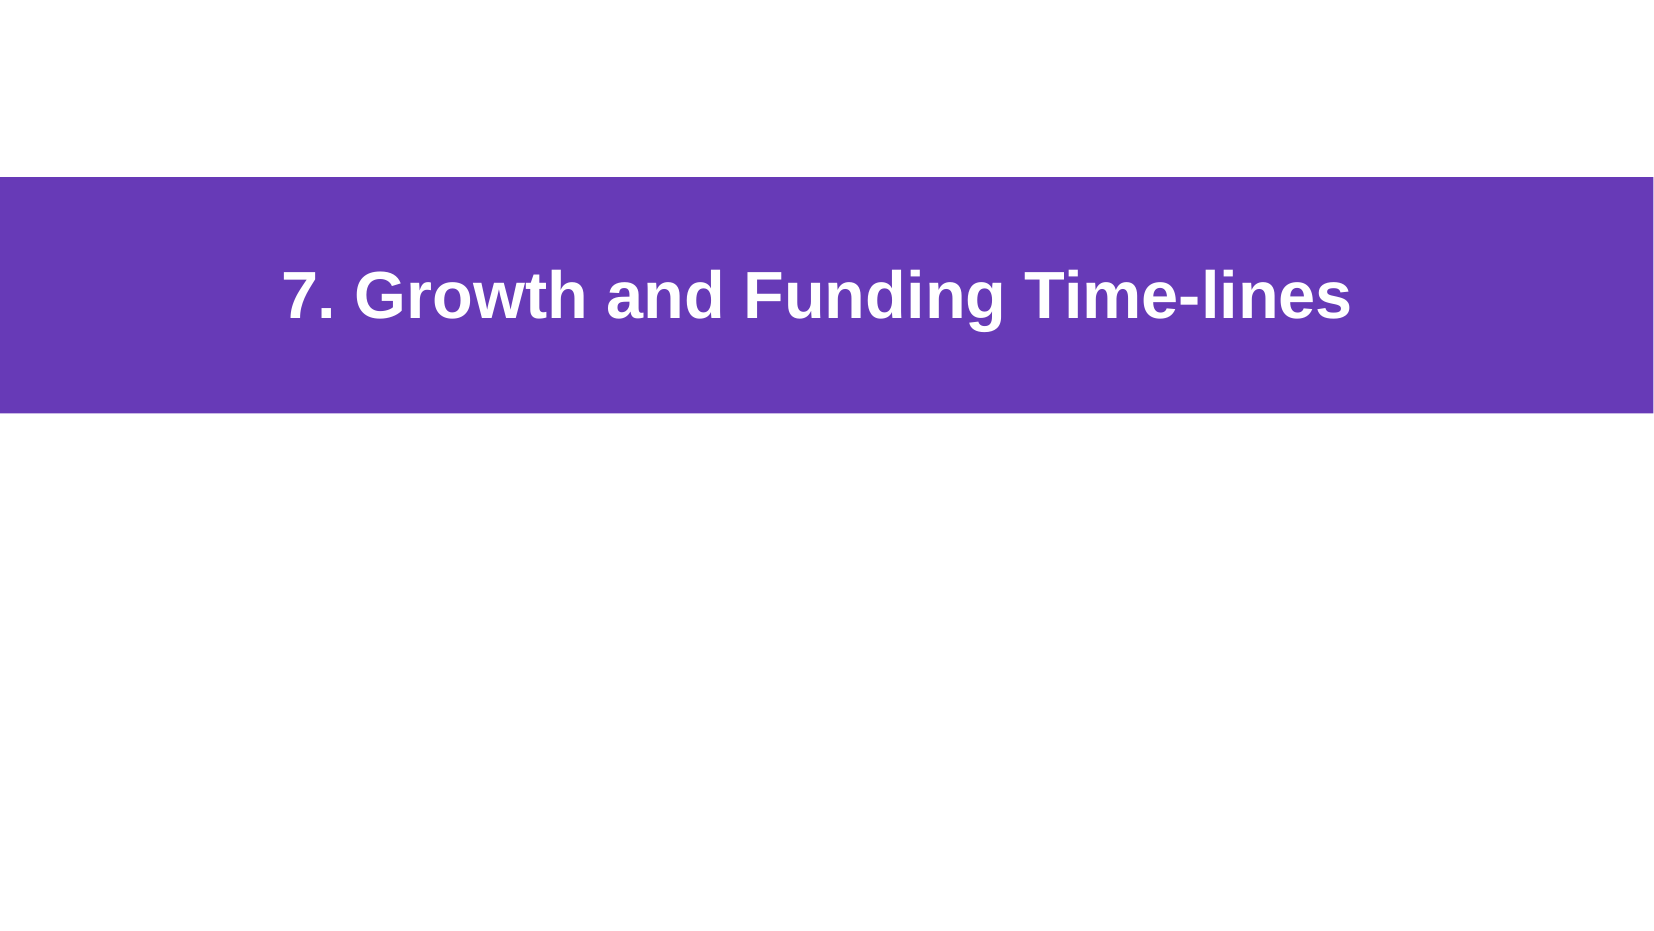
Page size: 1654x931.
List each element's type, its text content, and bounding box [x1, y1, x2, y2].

title 7. Growth and Funding Time-lines [0, 177, 1654, 414]
